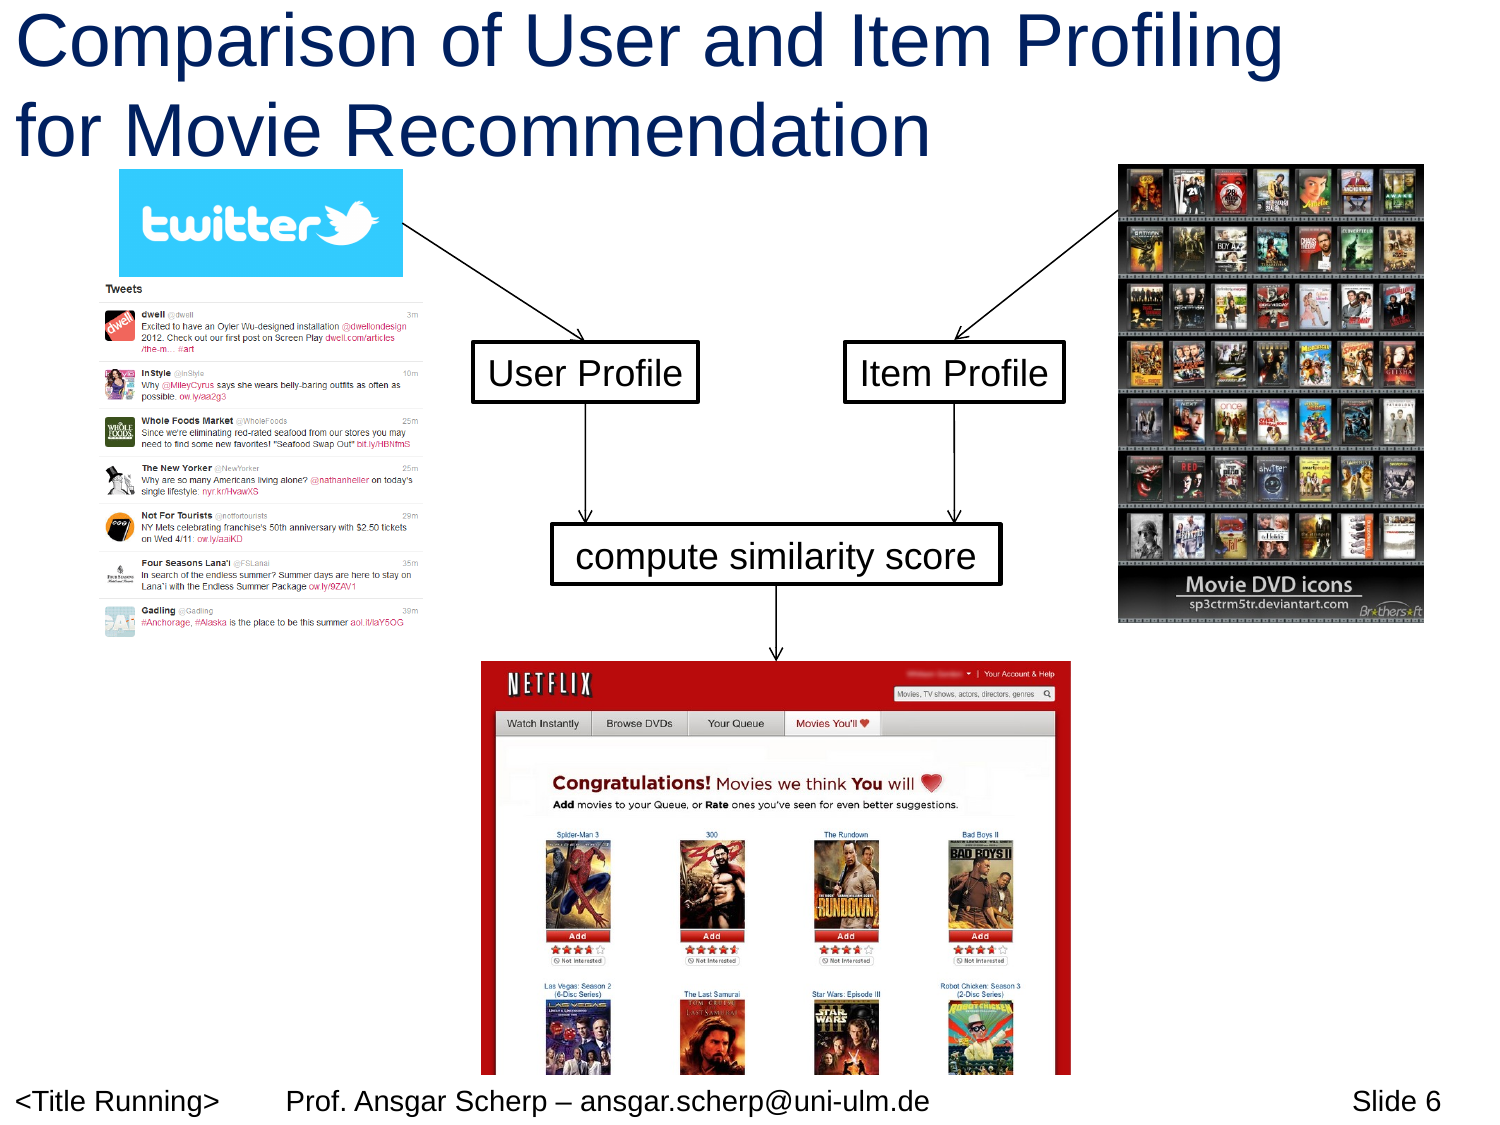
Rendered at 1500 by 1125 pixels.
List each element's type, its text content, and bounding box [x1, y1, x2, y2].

text_box User Profile [472, 341, 698, 402]
picture [1118, 164, 1424, 623]
picture [99, 169, 423, 641]
picture [481, 661, 1071, 1075]
text_box Comparison of User and Item Profiling for Movie Recommendation [0, 0, 1350, 175]
text_box compute similarity score [551, 524, 1001, 585]
text_box Item Profile [844, 341, 1064, 402]
